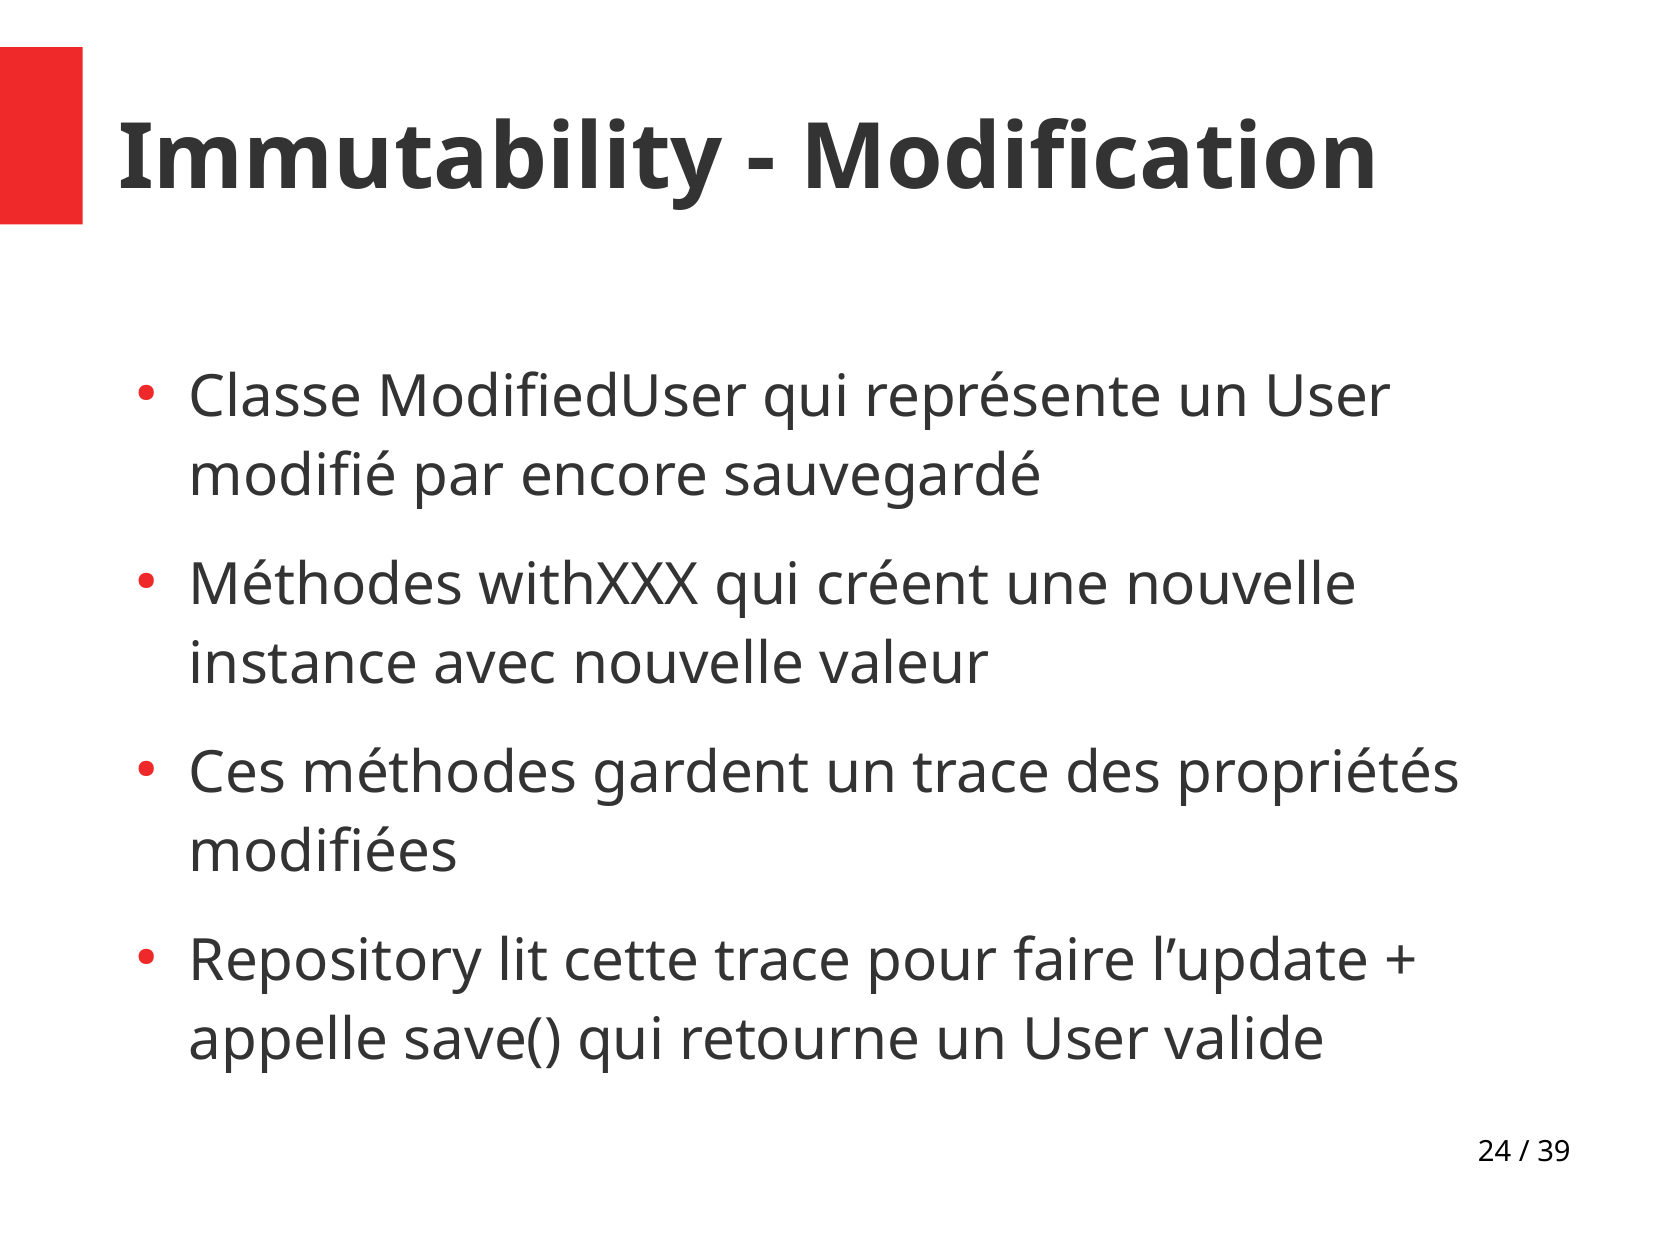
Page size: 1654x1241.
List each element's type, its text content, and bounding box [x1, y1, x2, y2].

title Immutability - Modification [118, 49, 1571, 257]
list Classe ModifiedUser qui représente un User modifié par encore sauvegardé Méthodes withXXX qui créent une nouvelle instance avec nouvelle valeur Ces méthodes gardent un trace des propriétés modifiées Repository lit cette trace pour faire l’update + appelle save() qui retourne un User valide [118, 354, 1536, 1074]
